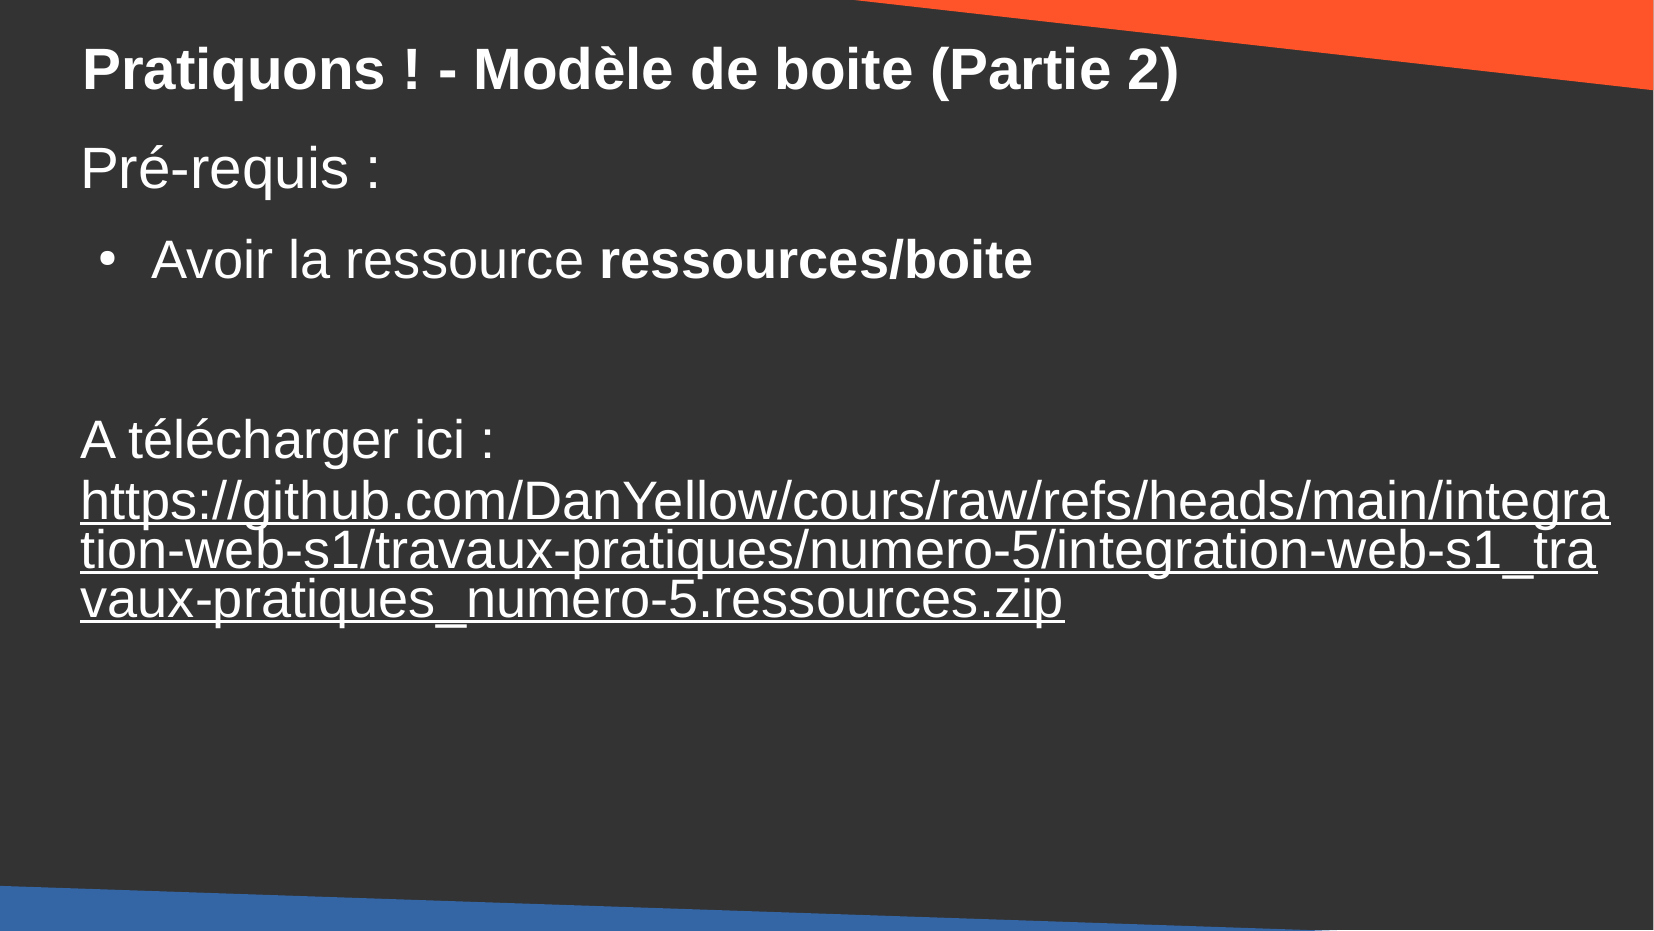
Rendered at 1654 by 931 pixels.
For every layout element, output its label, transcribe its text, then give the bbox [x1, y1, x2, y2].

list Pré-requis : Avoir la ressource ressources/boite A télécharger ici : https://github.com/DanYellow/cours/raw/refs/heads/main/integration-web-s1/travaux-pratiques/numero-5/integration-web-s1_travaux-pratiques_numero-5.ressources.zip [80, 135, 1620, 697]
text_box [0, 885, 1337, 931]
text_box [854, 0, 1654, 91]
title Pratiquons ! - Modèle de boite (Partie 2) [82, 37, 1571, 114]
